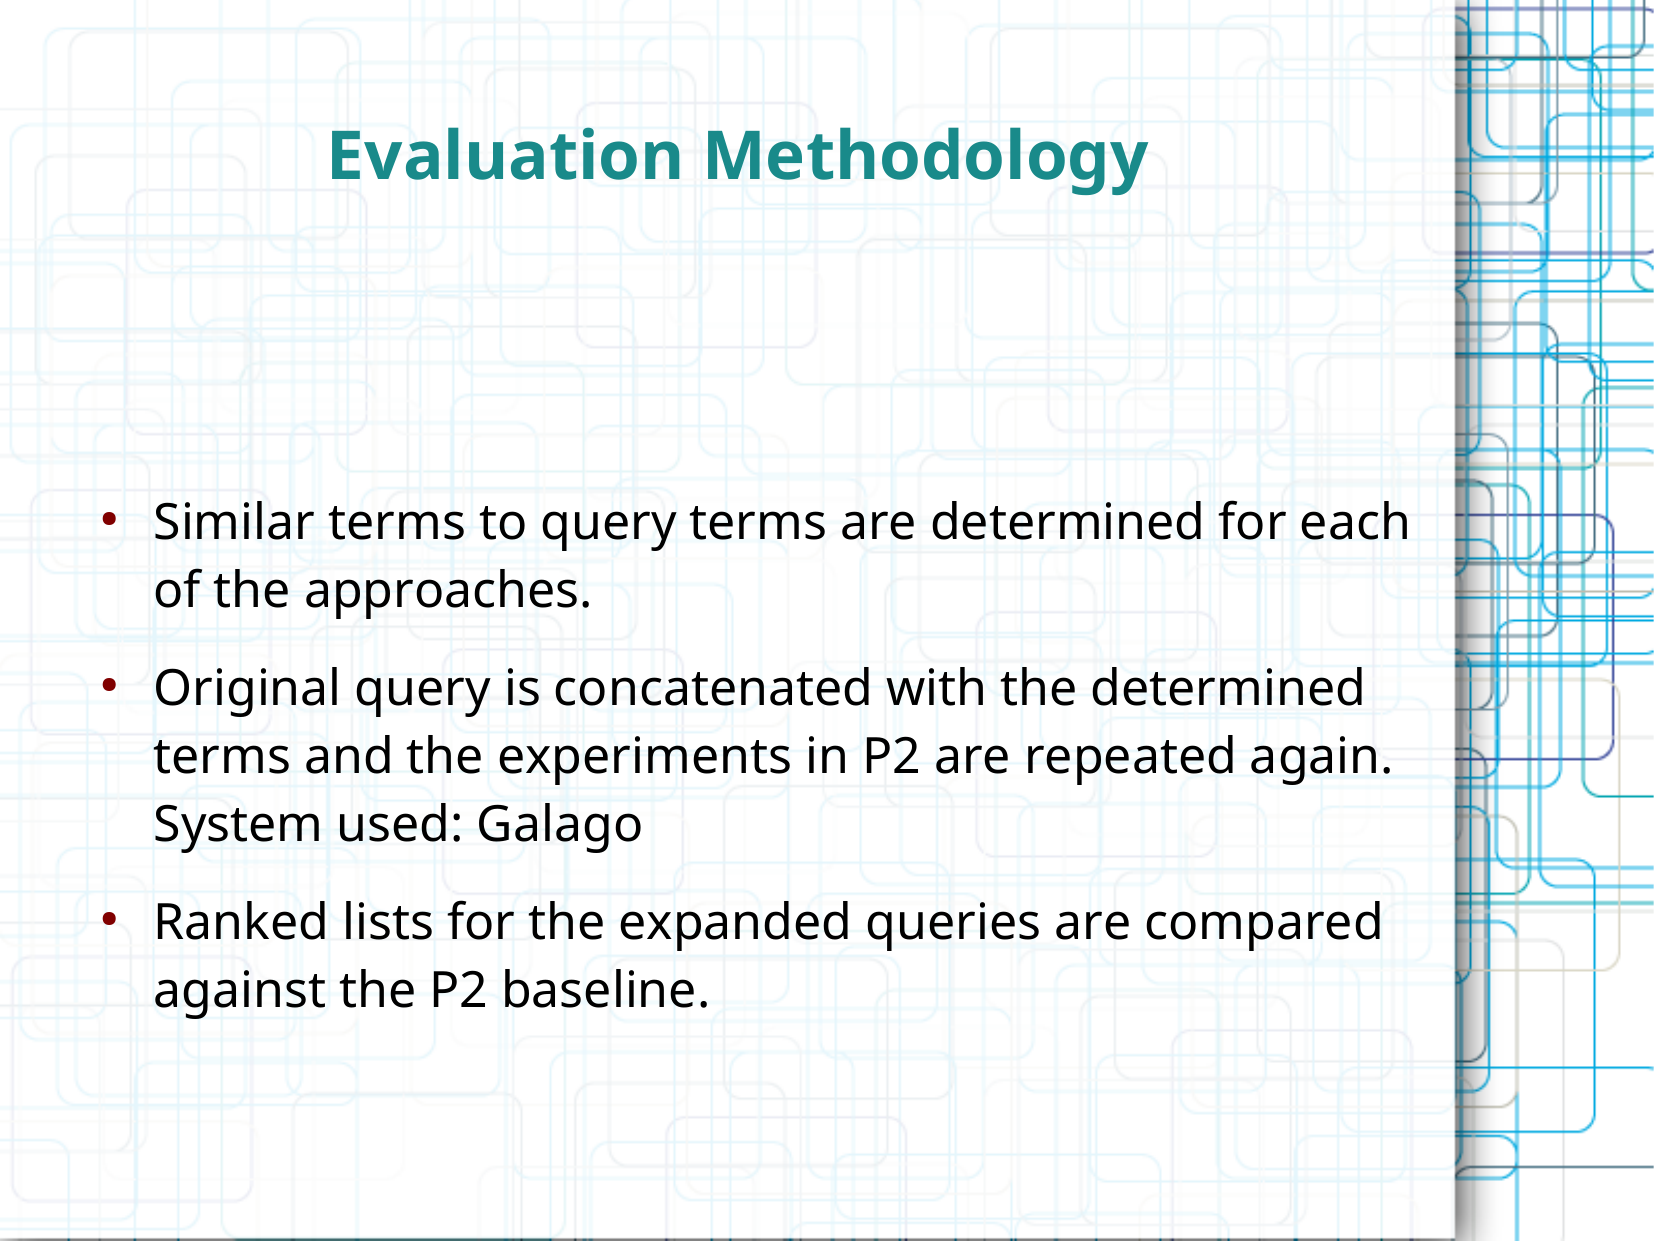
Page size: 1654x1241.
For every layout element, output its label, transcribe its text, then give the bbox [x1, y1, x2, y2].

list Similar terms to query terms are determined for each of the approaches. Original query is concatenated with the determined terms and the experiments in P2 are repeated again. System used: Galago Ranked lists for the expanded queries are compared against the P2 baseline. [82, 290, 1418, 1010]
title Evaluation Methodology [59, 49, 1418, 257]
picture [0, 0, 1654, 1241]
